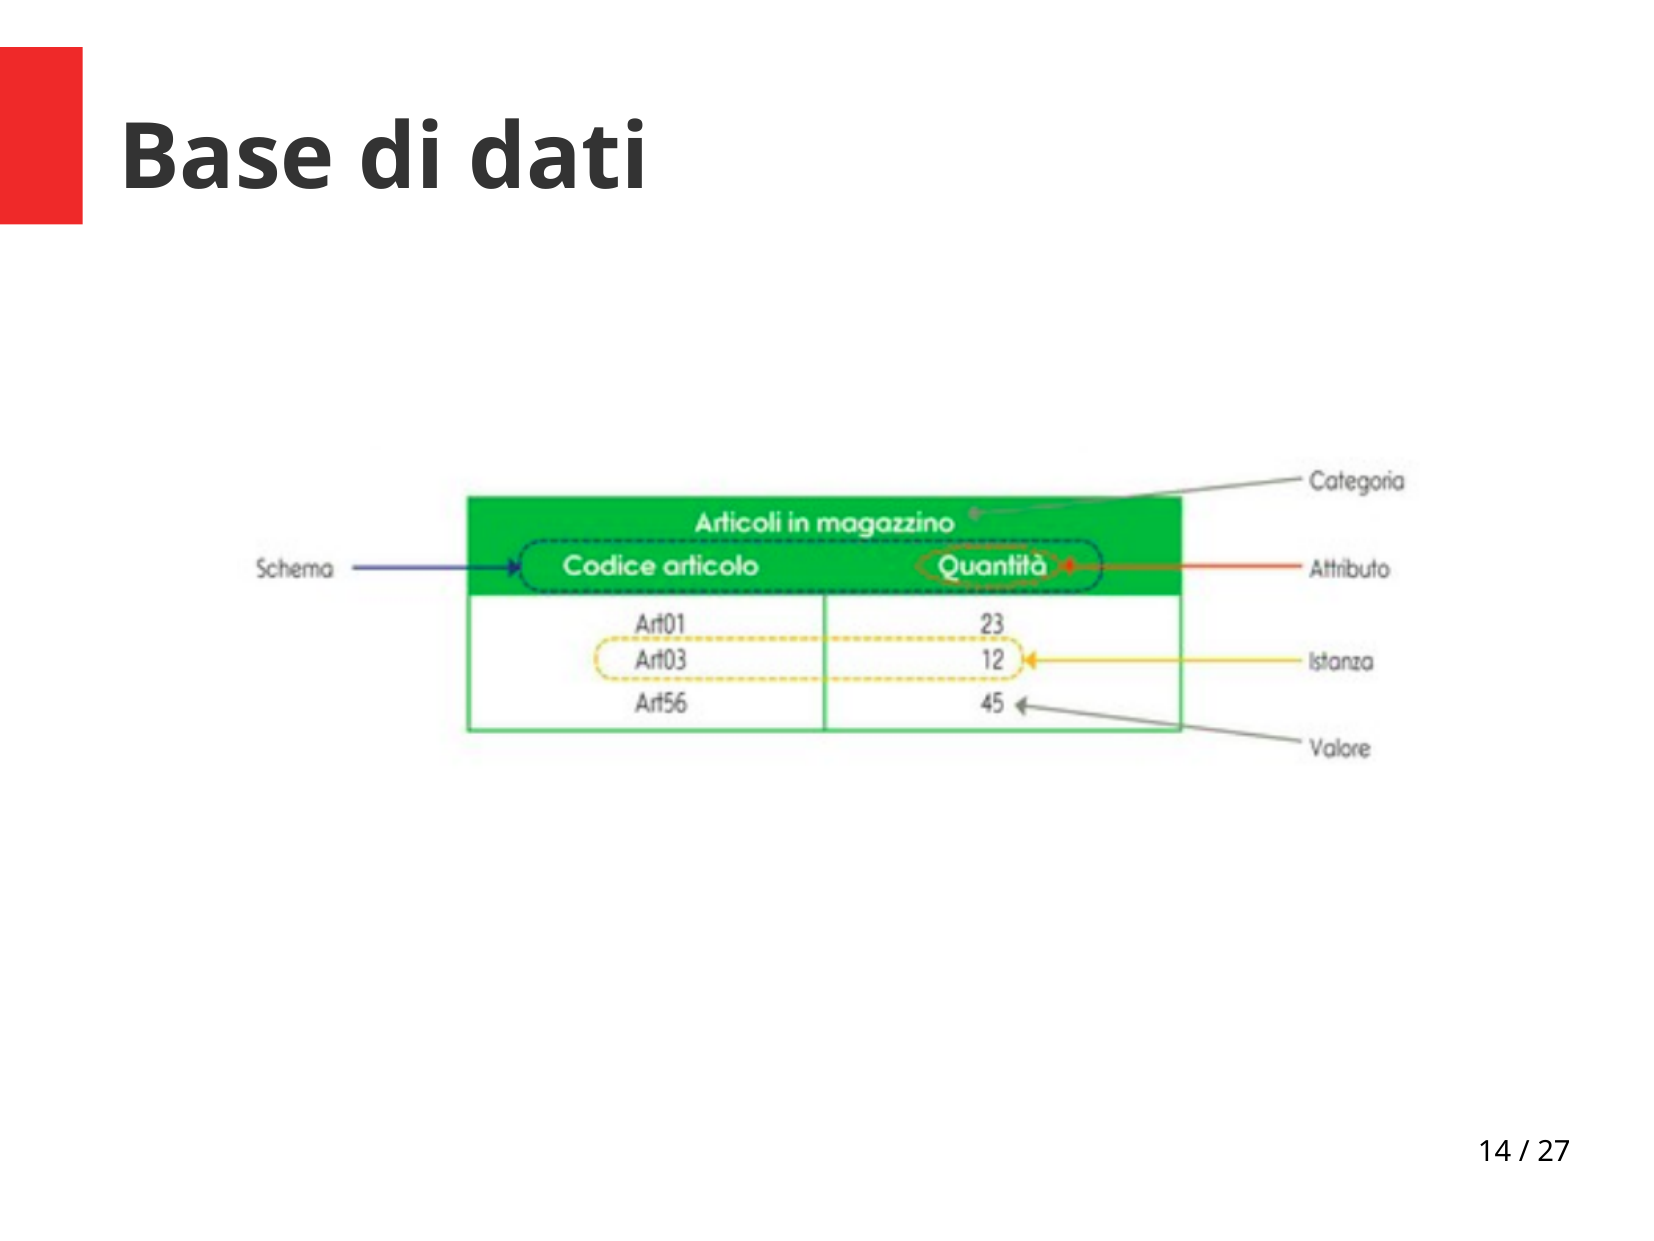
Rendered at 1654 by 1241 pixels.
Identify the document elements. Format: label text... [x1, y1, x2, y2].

title Base di dati [118, 49, 1571, 257]
picture [237, 446, 1420, 798]
